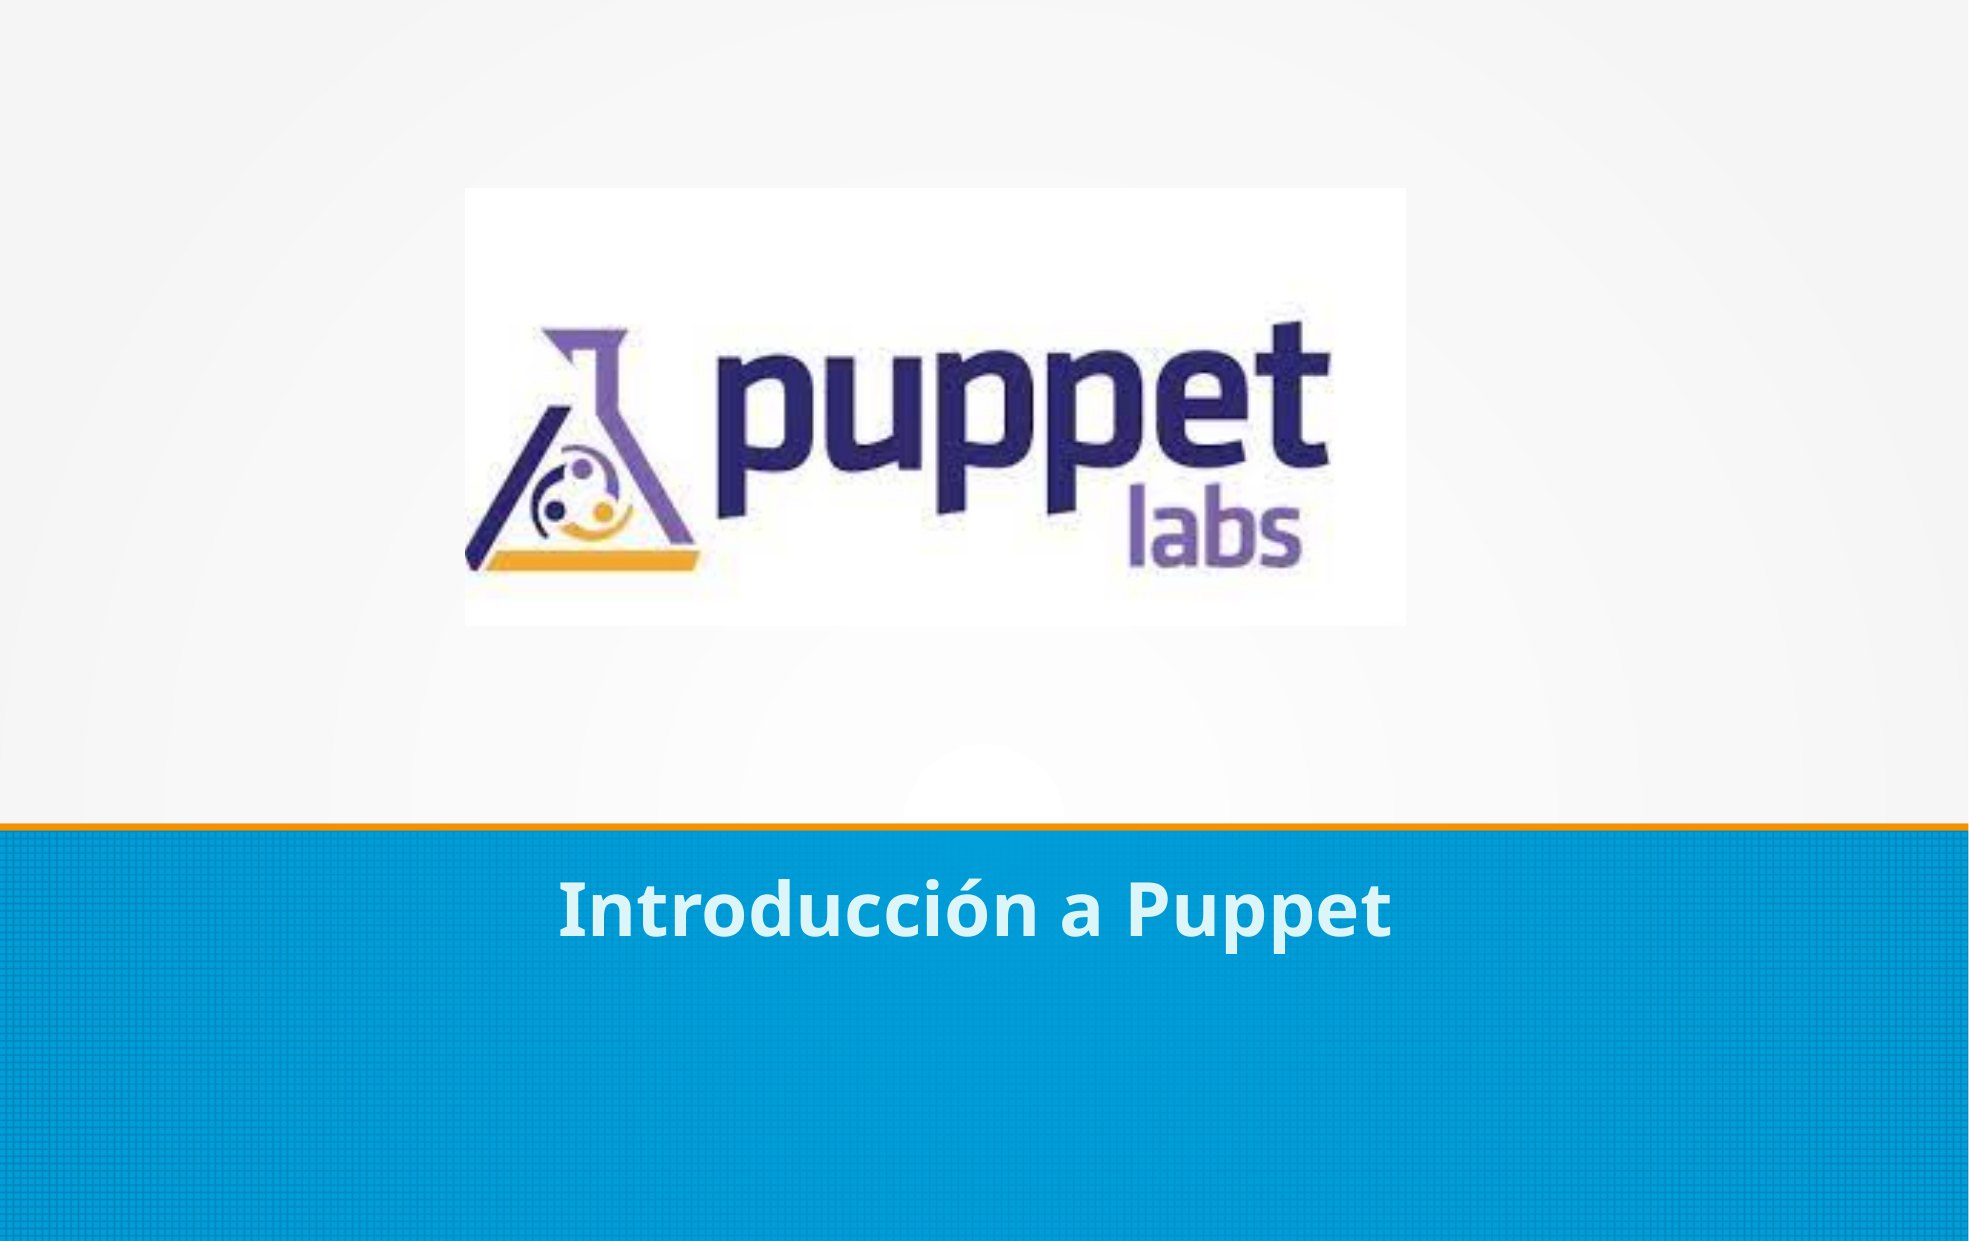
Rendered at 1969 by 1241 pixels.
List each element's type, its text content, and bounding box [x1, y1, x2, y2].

subtitle Introducción a Puppet [90, 855, 1861, 1111]
picture [0, 0, 1969, 830]
